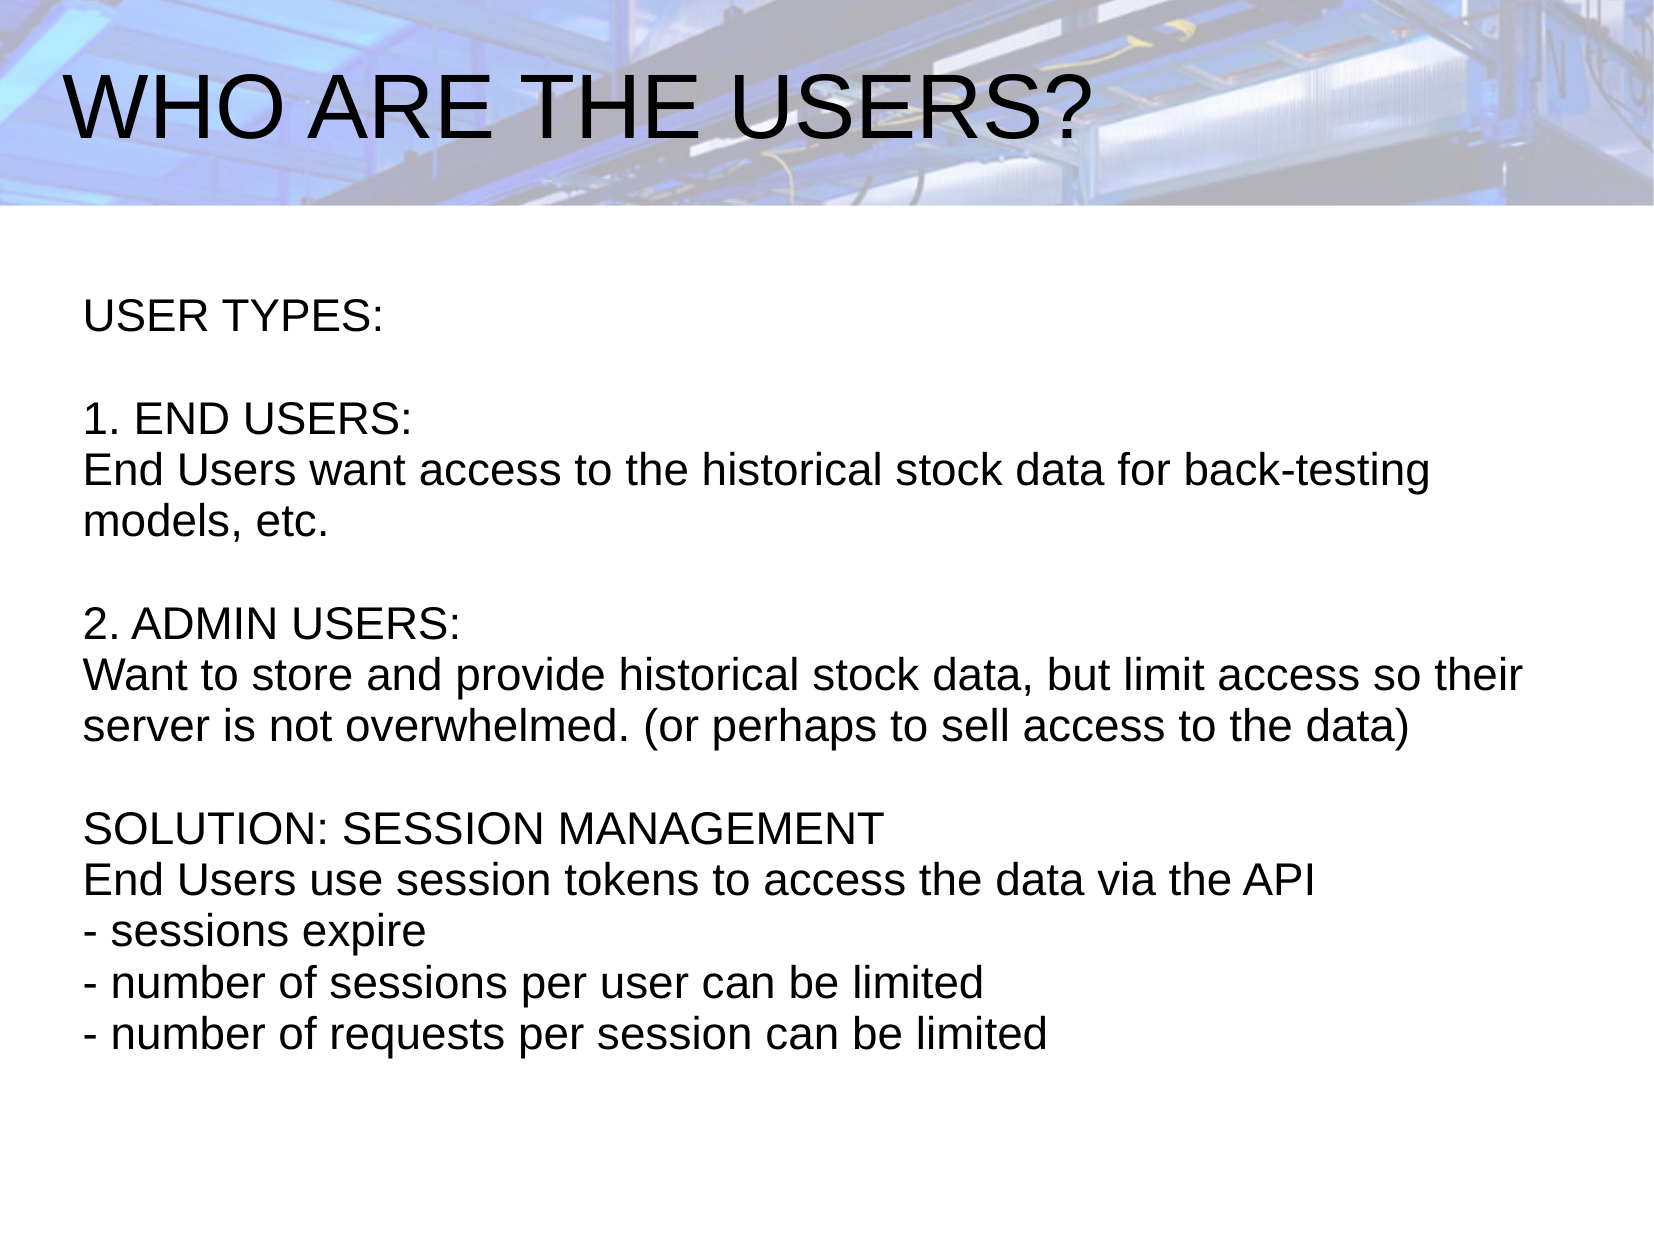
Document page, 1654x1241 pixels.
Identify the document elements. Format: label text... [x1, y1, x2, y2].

title WHO ARE THE USERS? [11, 2, 1501, 211]
picture [0, 0, 1654, 1241]
subtitle USER TYPES: 1. END USERS: End Users want access to the historical stock data for back-testing models, etc. 2. ADMIN USERS: Want to store and provide historical stock data, but limit access so their server is not overwhelmed. (or perhaps to sell access to the data) SOLUTION: SESSION MANAGEMENT End Users use session tokens to access the data via the API - sessions expire - number of sessions per user can be limited - number of requests per session can be limited [82, 290, 1538, 1111]
